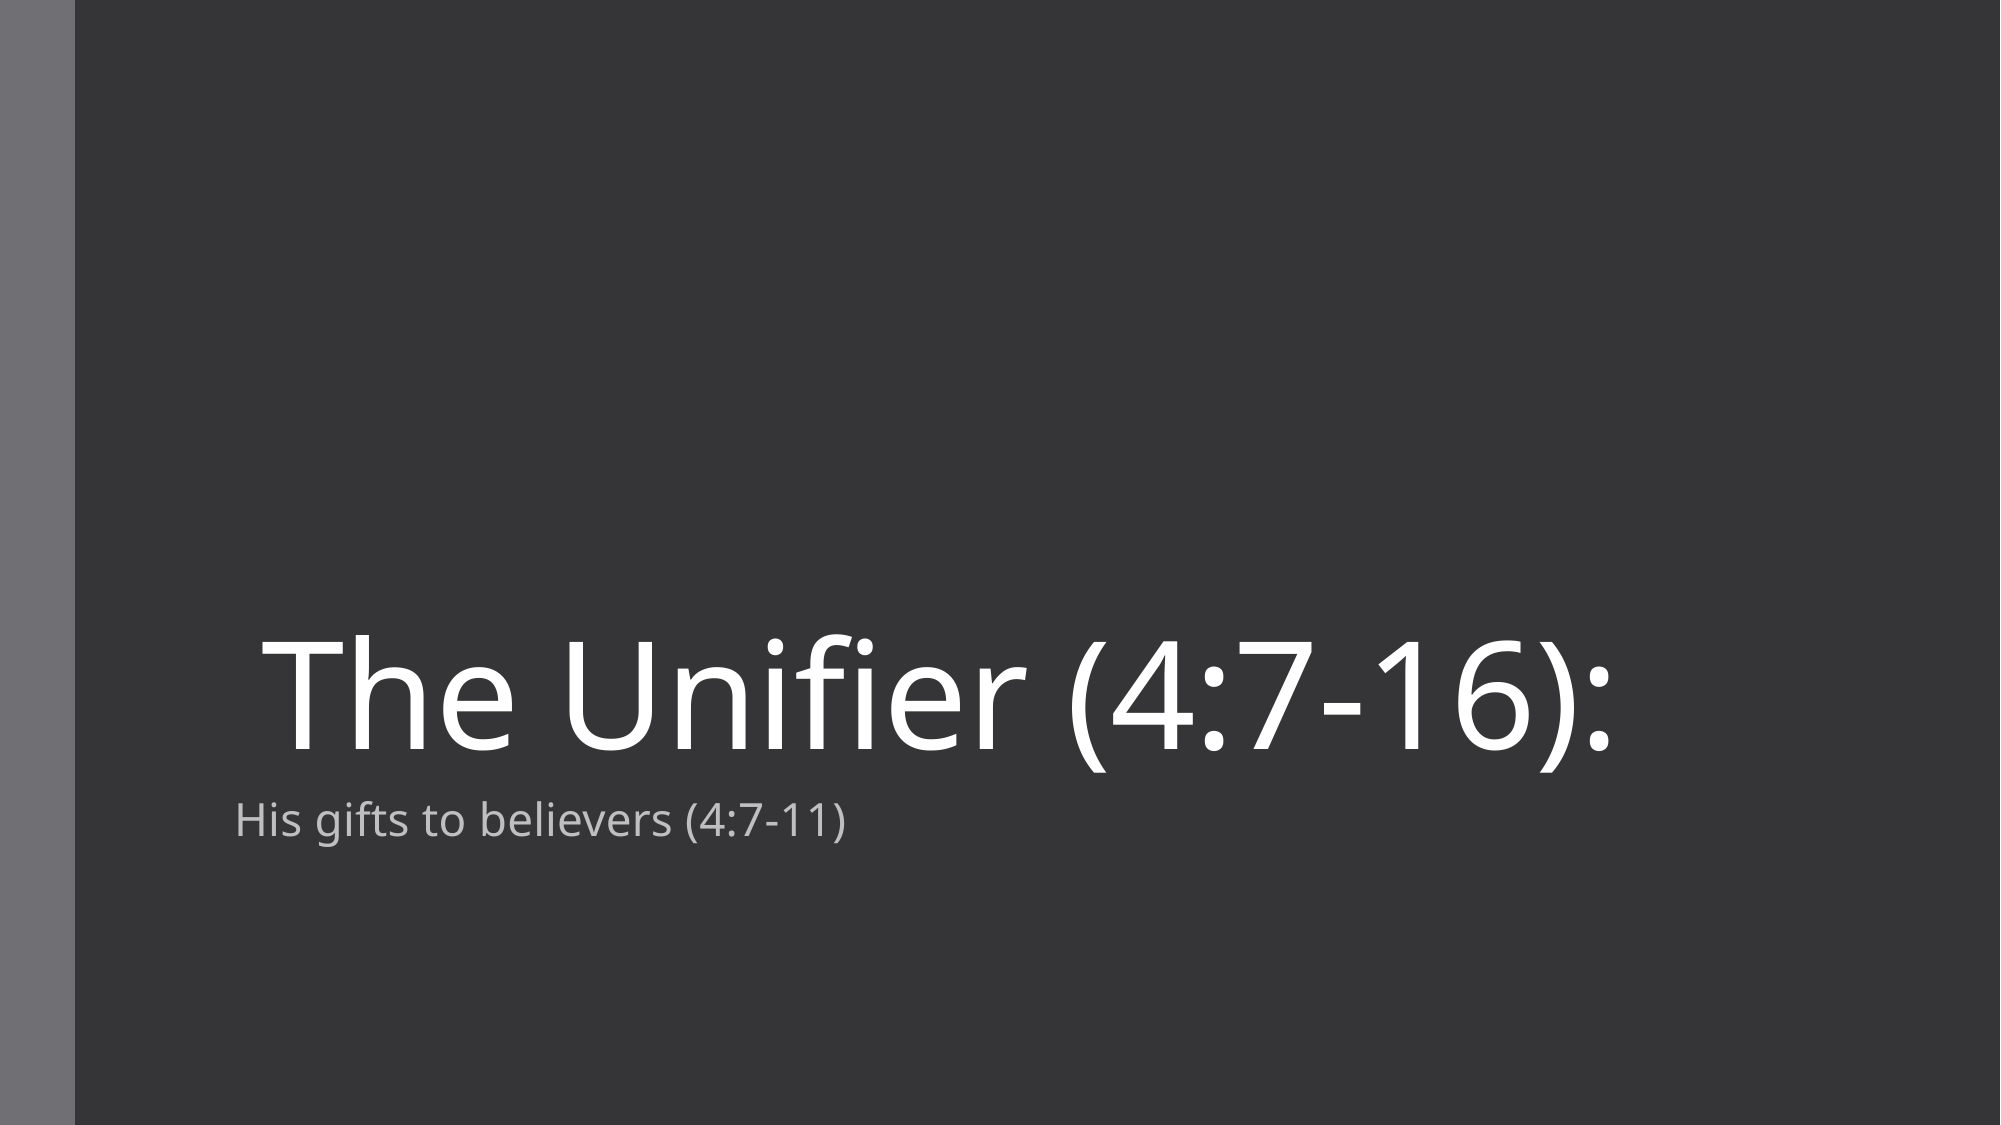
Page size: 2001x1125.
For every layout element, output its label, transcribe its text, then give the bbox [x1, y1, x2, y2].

title The Unifier (4:7-16): [206, 124, 1752, 787]
subtitle His gifts to believers (4:7-11) [206, 787, 1752, 1066]
